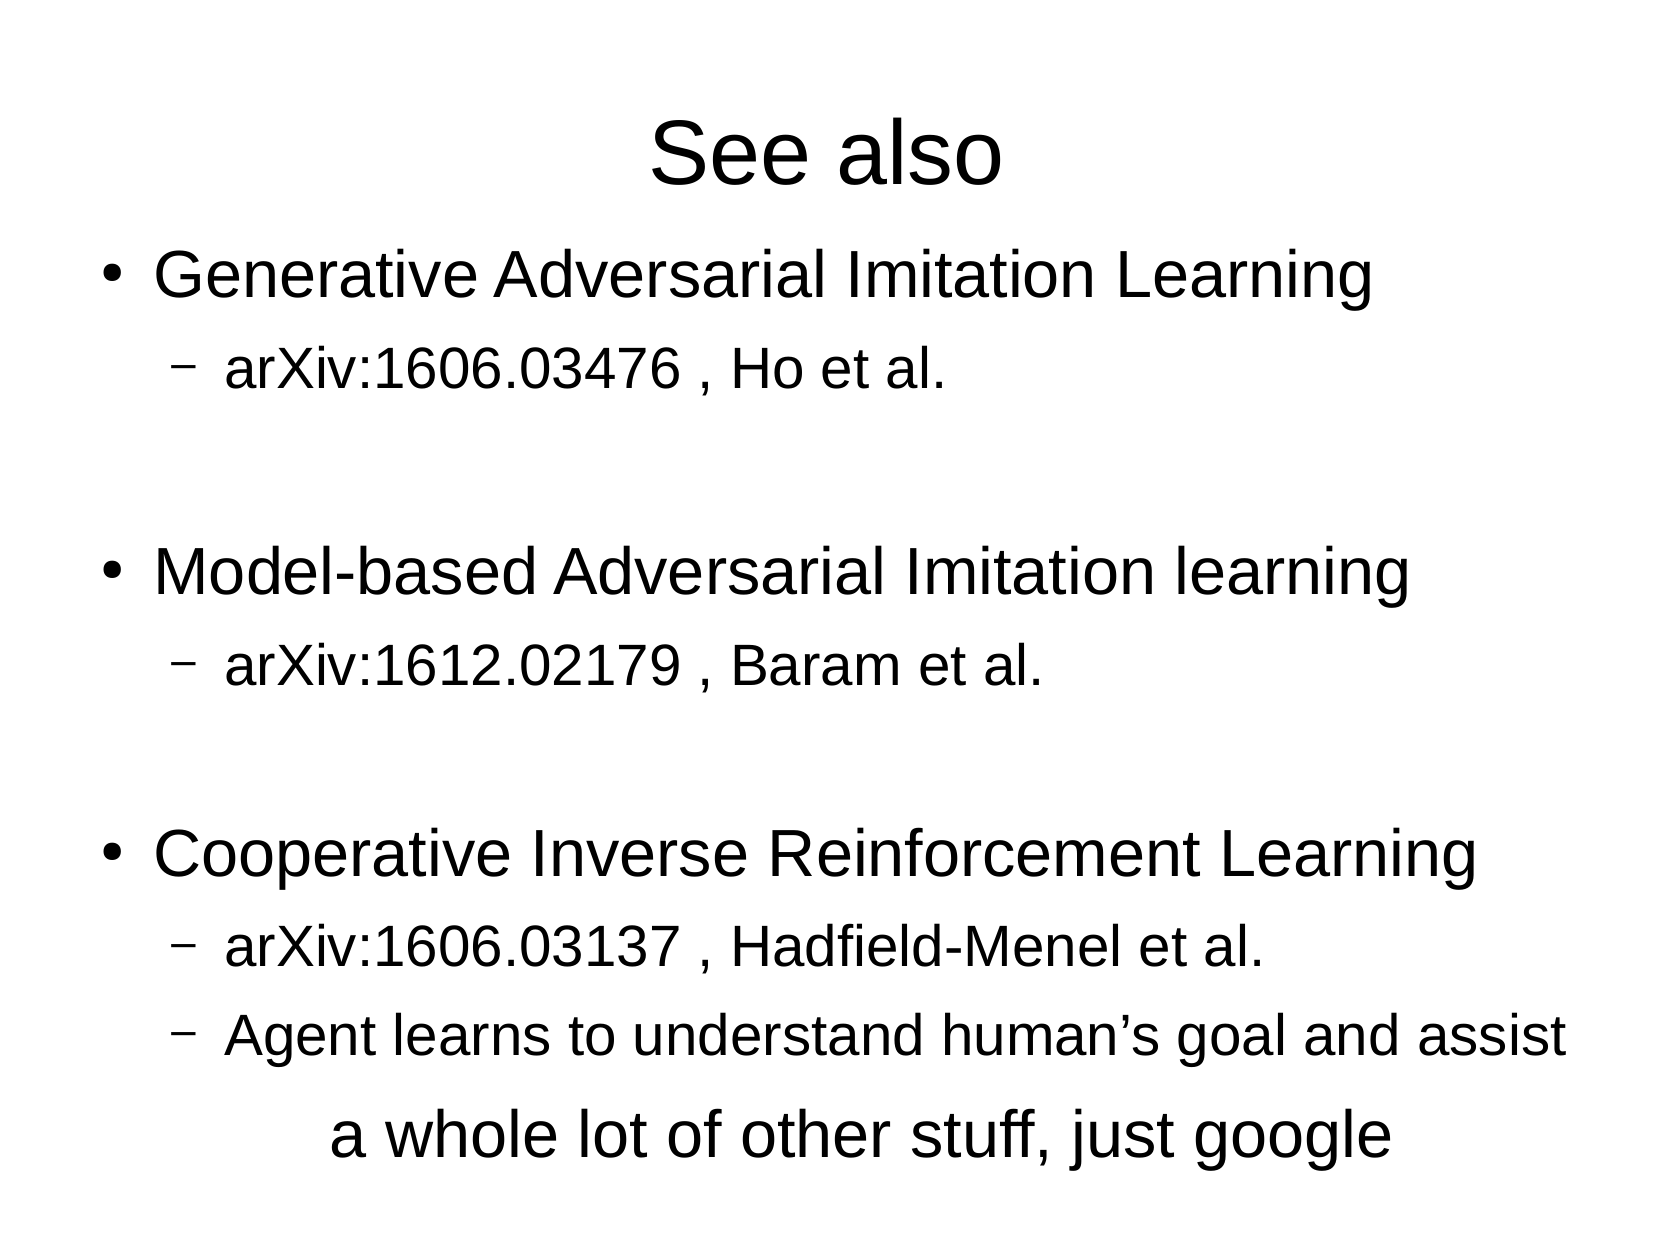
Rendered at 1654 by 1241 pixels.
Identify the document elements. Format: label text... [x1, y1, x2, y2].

list Generative Adversarial Imitation Learning arXiv:1606.03476 , Ho et al. Model-based Adversarial Imitation learning arXiv:1612.02179 , Baram et al. Cooperative Inverse Reinforcement Learning arXiv:1606.03137 , Hadfield-Menel et al. Agent learns to understand human’s goal and assist a whole lot of other stuff, just google [82, 237, 1571, 1237]
title See also [82, 49, 1571, 237]
